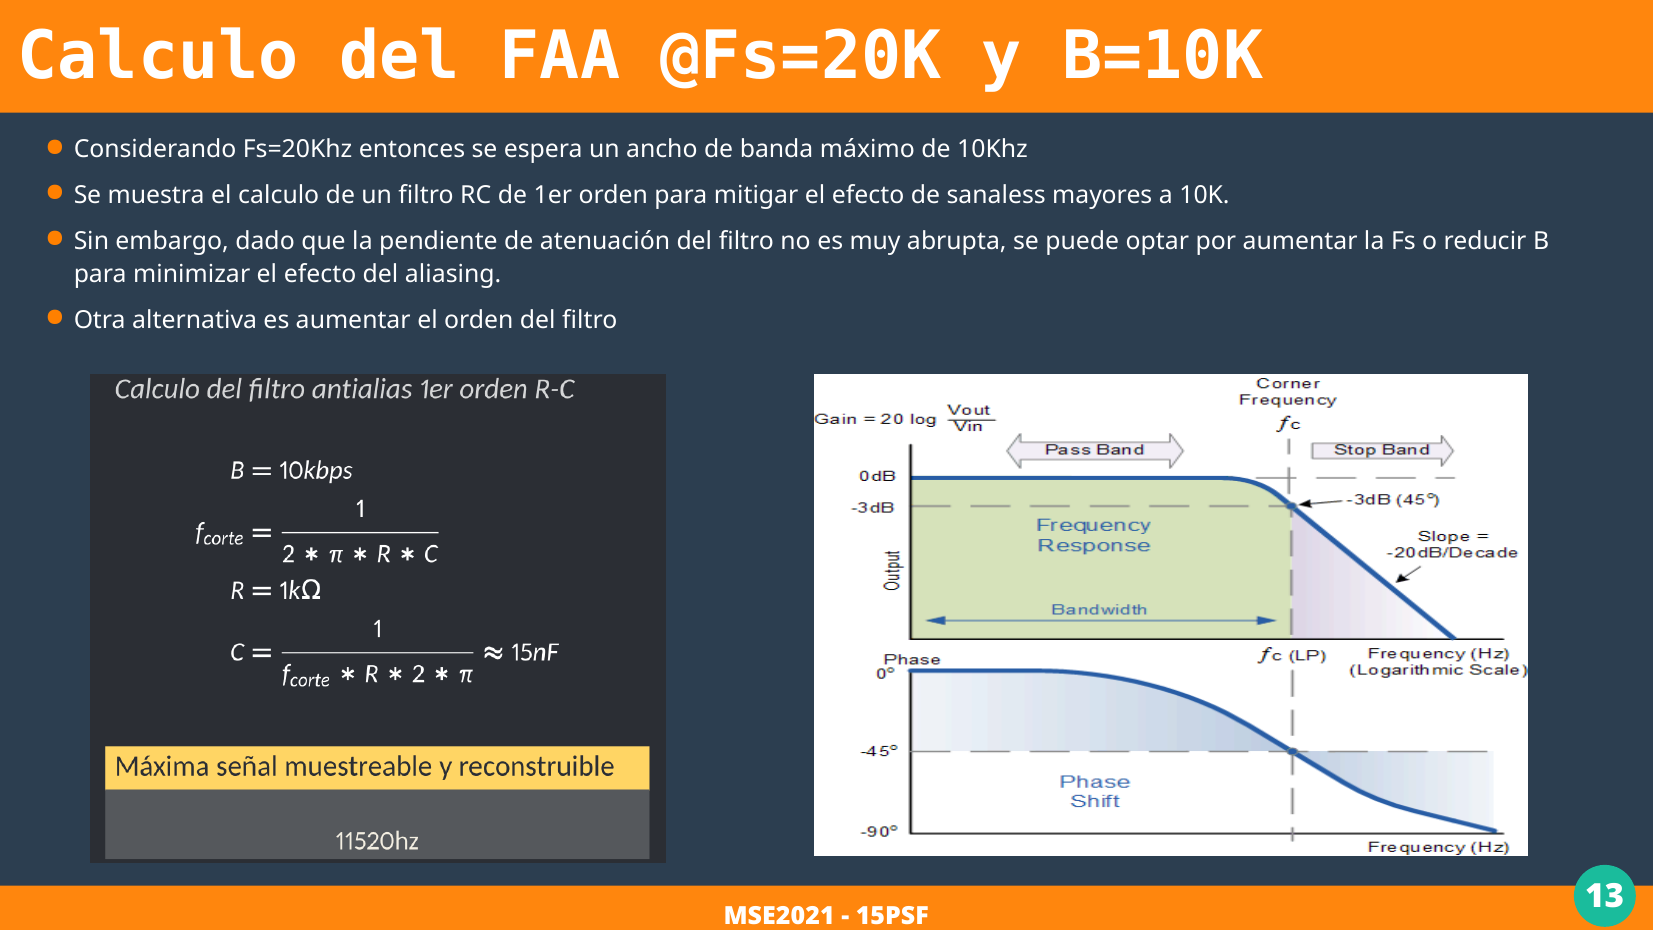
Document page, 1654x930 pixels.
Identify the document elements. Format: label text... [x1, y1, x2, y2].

picture [90, 374, 666, 863]
picture [814, 374, 1528, 856]
list Considerando Fs=20Khz entonces se espera un ancho de banda máximo de 10Khz Se muestra el calculo de un filtro RC de 1er orden para mitigar el efecto de sanaless mayores a 10K. Sin embargo, dado que la pendiente de atenuación del filtro no es muy abrupta, se puede optar por aumentar la Fs o reducir B para minimizar el efecto del aliasing. Otra alternativa es aumentar el orden del filtro [35, 131, 1599, 338]
title Calculo del FAA @Fs=20K y B=10K [17, 16, 1653, 113]
